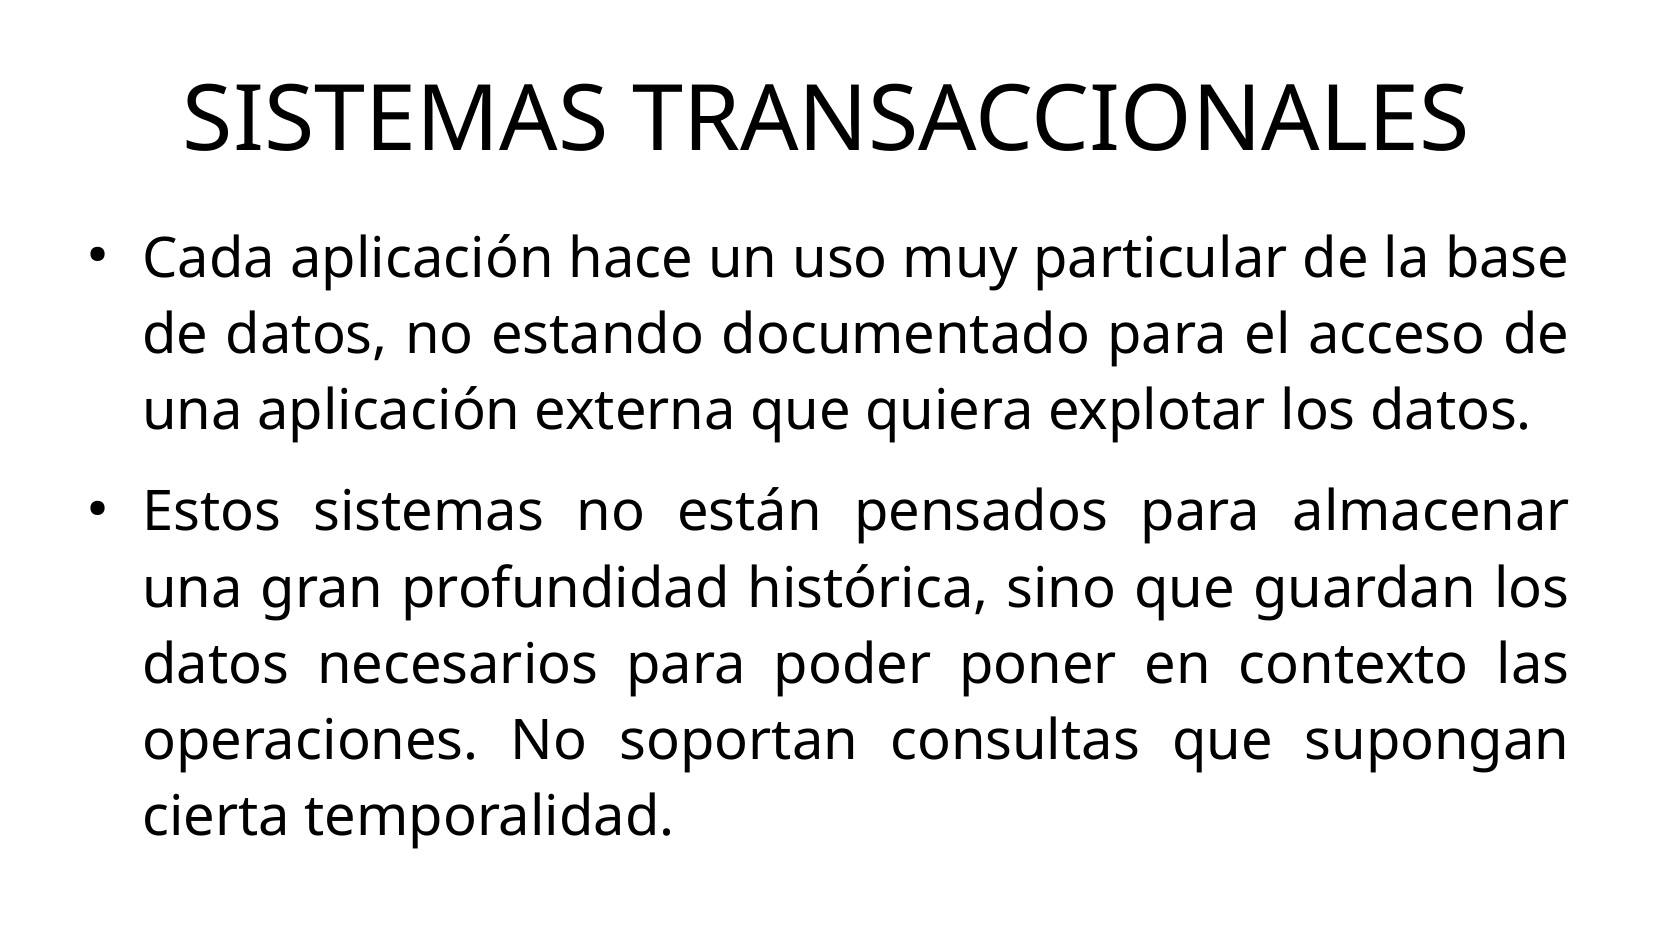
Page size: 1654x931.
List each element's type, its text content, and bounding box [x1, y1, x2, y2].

list Cada aplicación hace un uso muy particular de la base de datos, no estando documentado para el acceso de una aplicación externa que quiera explotar los datos. Estos sistemas no están pensados para almacenar una gran profundidad histórica, sino que guardan los datos necesarios para poder poner en contexto las operaciones. No soportan consultas que supongan cierta temporalidad. [82, 217, 1571, 916]
title SISTEMAS TRANSACCIONALES [82, 37, 1571, 193]
